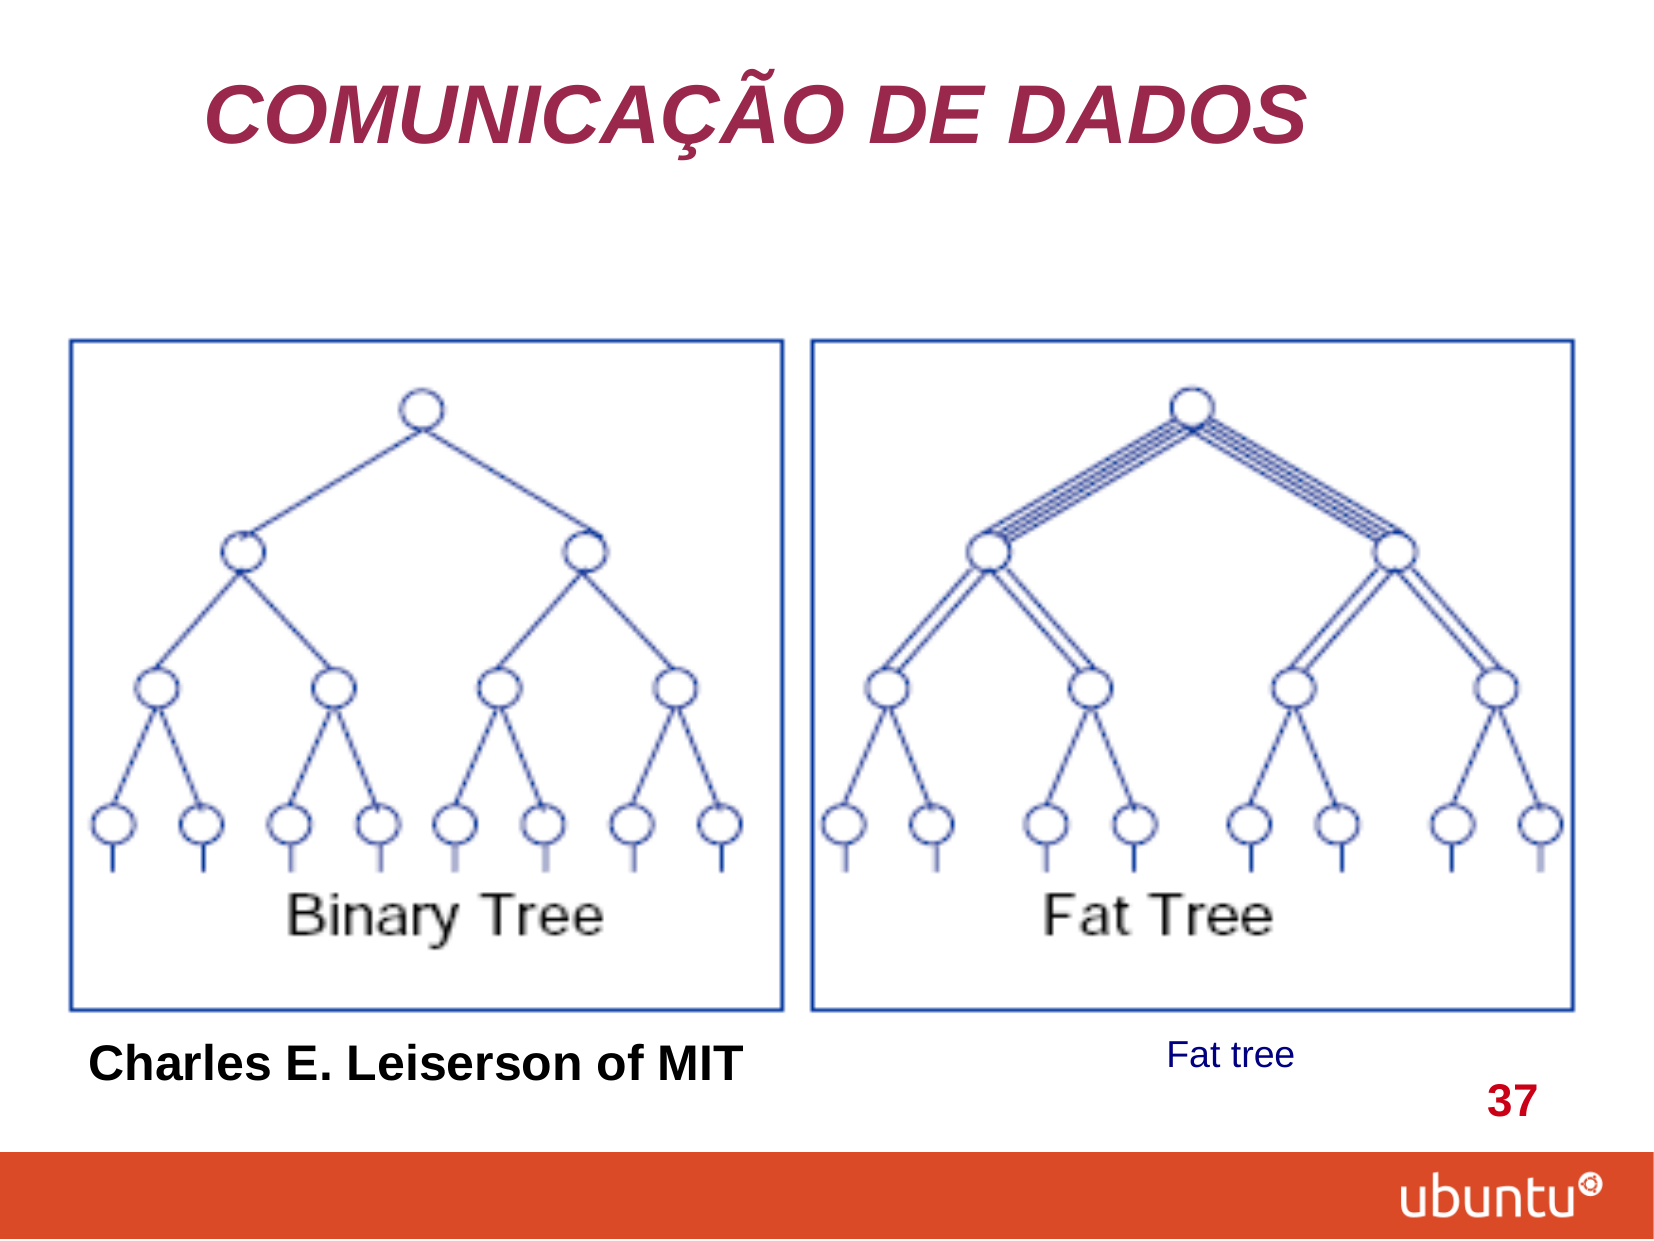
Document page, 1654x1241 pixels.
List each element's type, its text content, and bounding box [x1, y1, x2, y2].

text_box Charles E. Leiserson of MIT [88, 1033, 798, 1094]
picture [0, 1152, 1654, 1239]
title COMUNICAÇÃO DE DADOS [11, 7, 1500, 200]
picture [29, 295, 1595, 1034]
text_box Fat tree [1151, 1022, 1329, 1093]
text_box <number> [1473, 1063, 1654, 1134]
